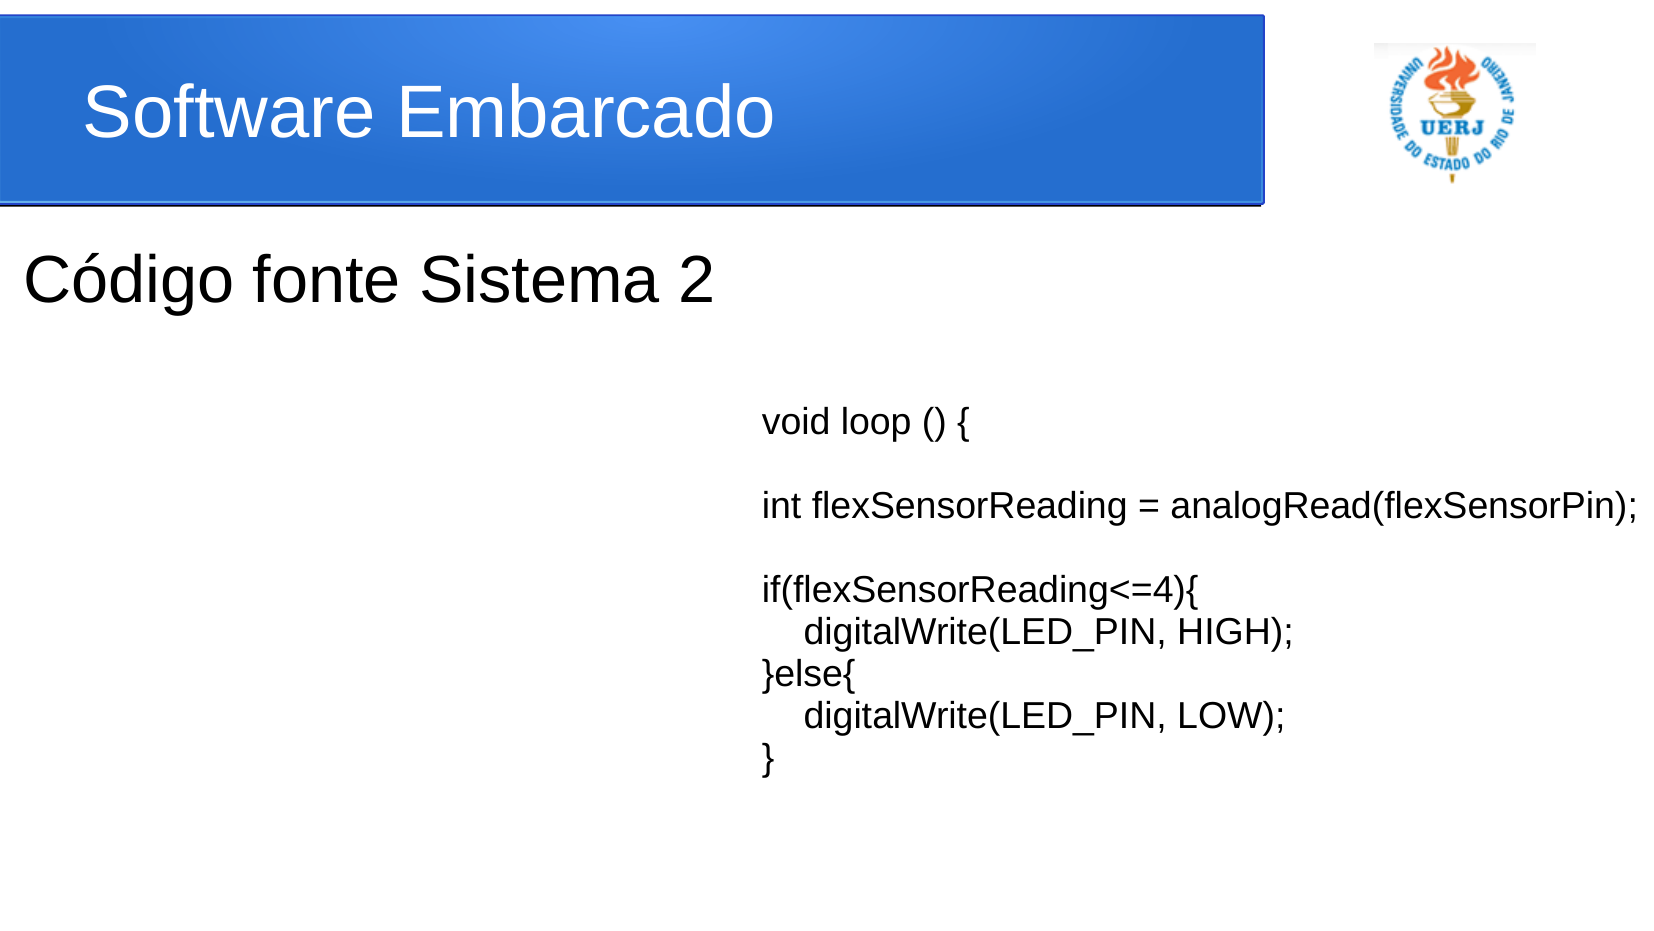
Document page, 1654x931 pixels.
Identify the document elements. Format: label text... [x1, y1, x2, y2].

subtitle Código fonte Sistema 2 void loop () { int flexSensorReading = analogRead(flexSensorPin); if(flexSensorReading<=4){ digitalWrite(LED_PIN, HIGH); }else{ digitalWrite(LED_PIN, LOW); } [23, 167, 1654, 931]
title Software Embarcado [82, 35, 1235, 167]
text_box [803, 258, 1419, 838]
picture [1374, 43, 1536, 190]
